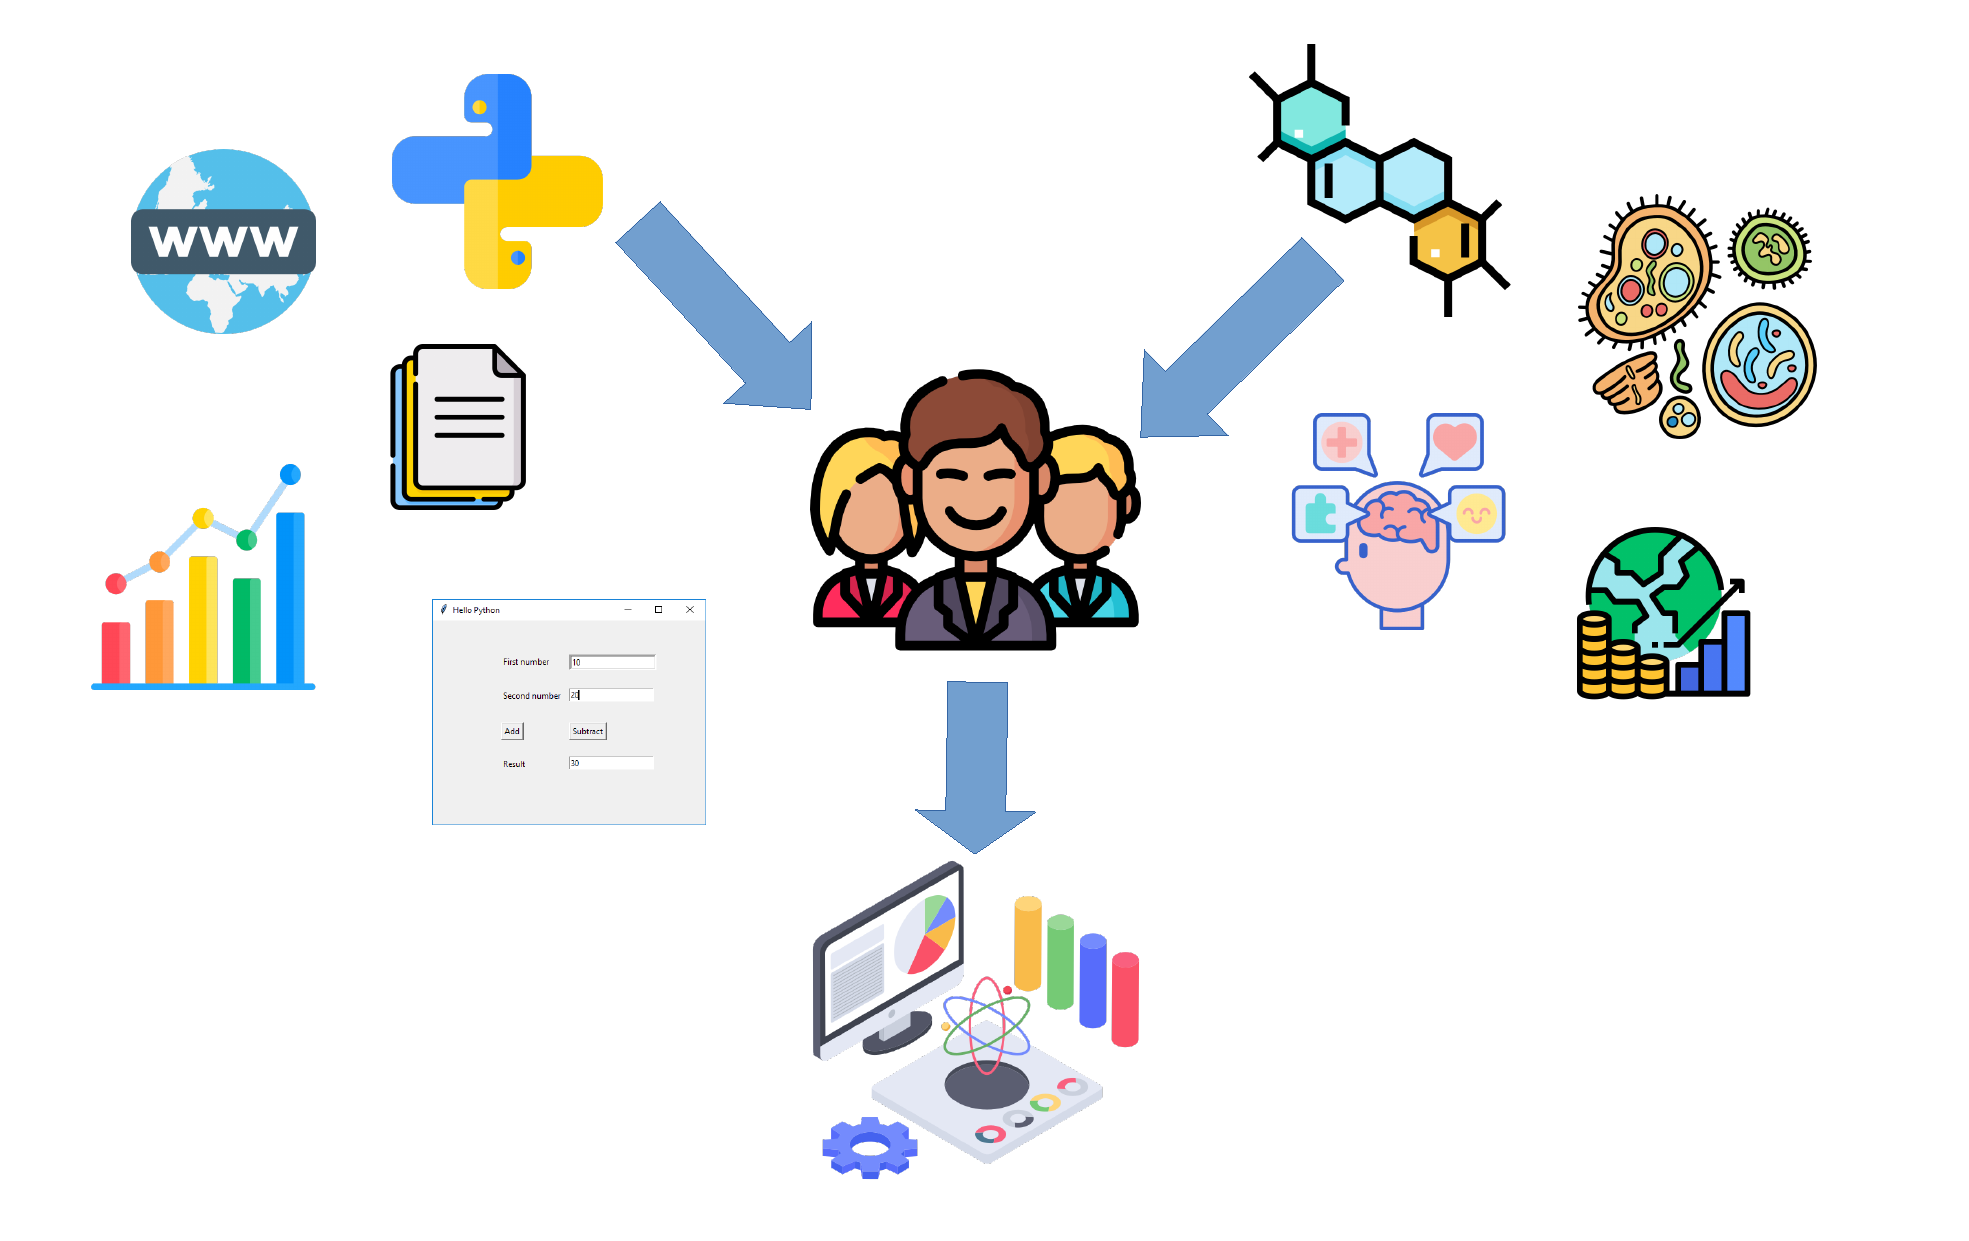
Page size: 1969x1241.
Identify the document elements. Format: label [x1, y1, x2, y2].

picture [375, 344, 541, 511]
picture [1571, 521, 1756, 706]
picture [1575, 194, 1819, 439]
picture [390, 74, 604, 289]
text_box [915, 681, 1036, 854]
picture [1290, 413, 1507, 631]
picture [810, 344, 1141, 676]
picture [1243, 44, 1516, 317]
picture [90, 464, 316, 691]
picture [432, 599, 706, 826]
text_box [1140, 237, 1344, 438]
picture [131, 149, 316, 334]
text_box [615, 201, 812, 410]
picture [810, 854, 1141, 1186]
